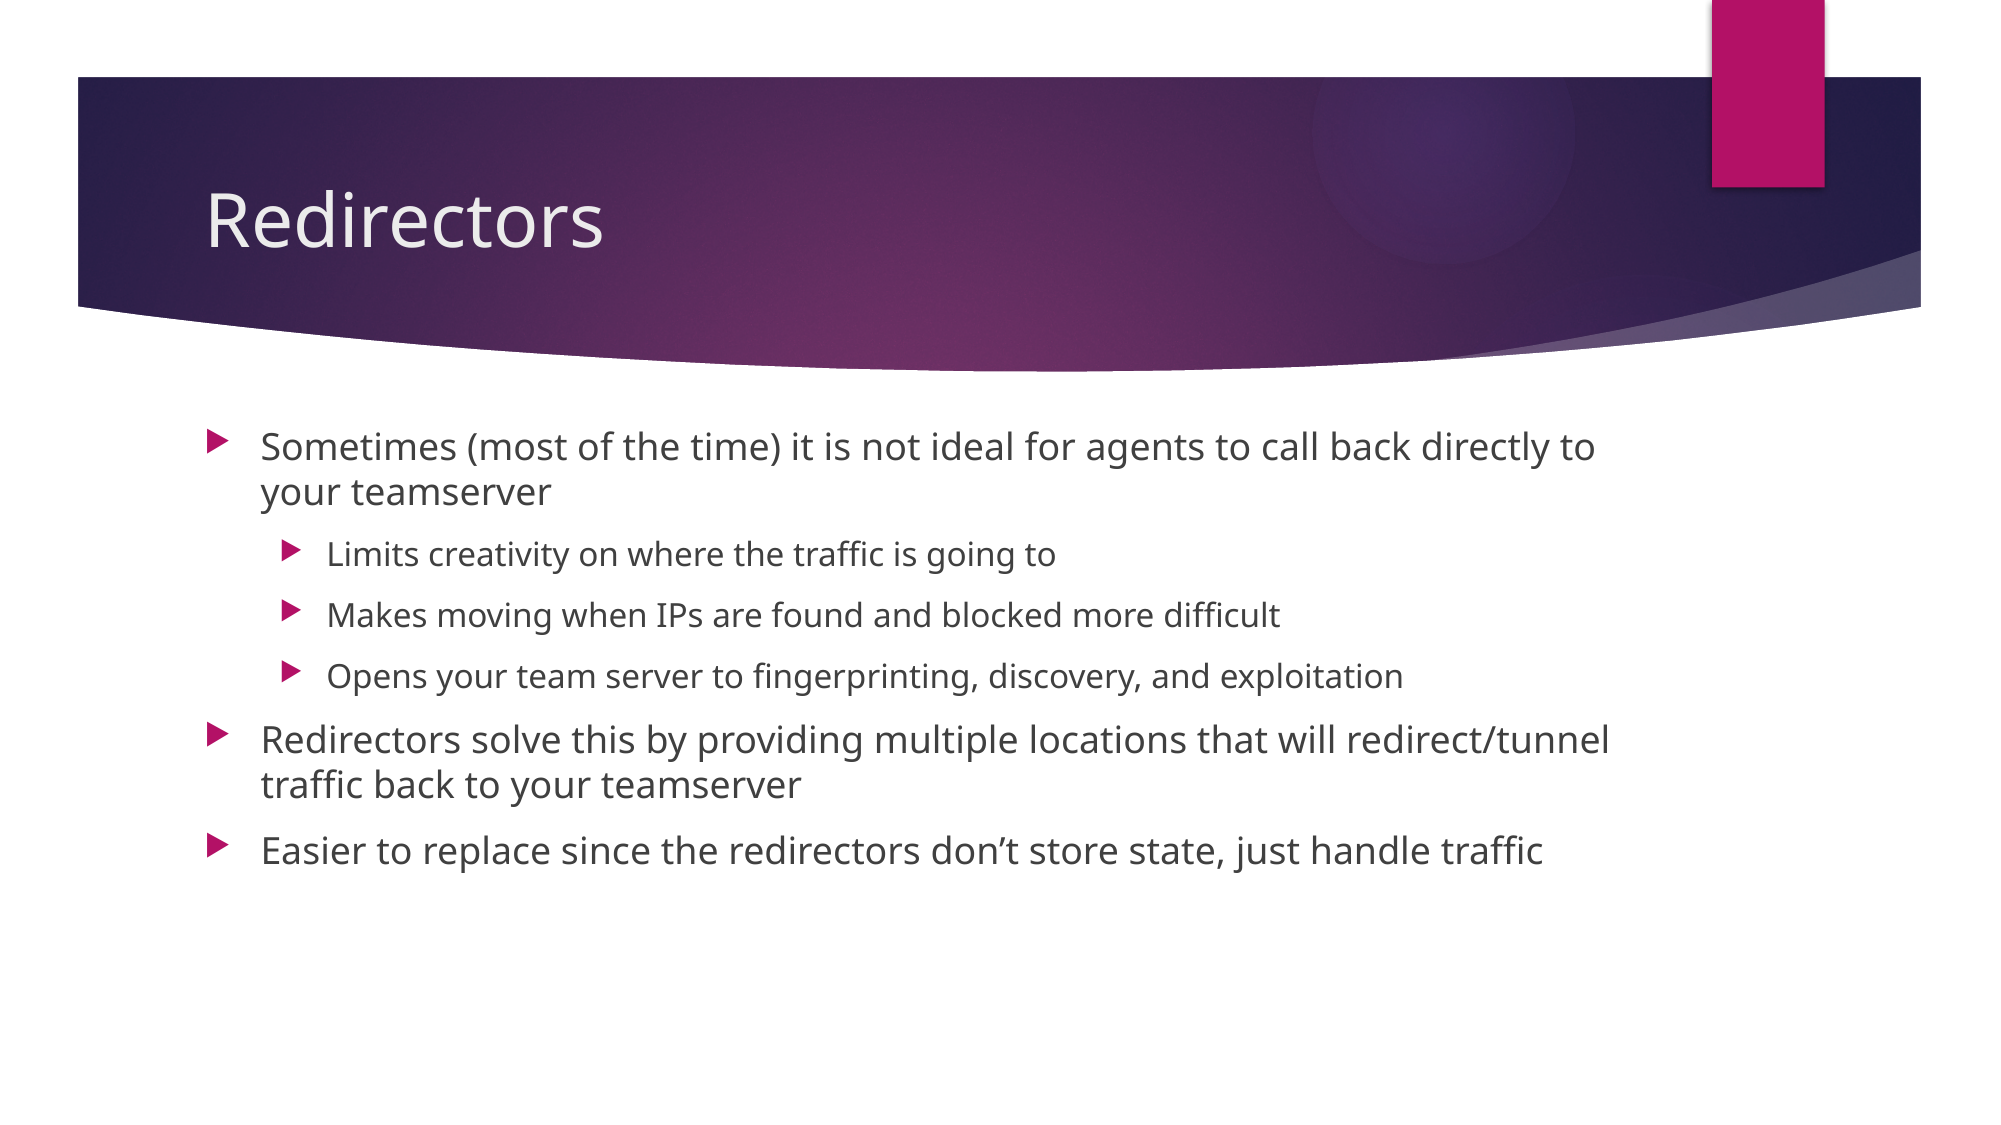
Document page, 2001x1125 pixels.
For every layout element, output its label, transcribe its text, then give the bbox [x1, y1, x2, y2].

picture [79, 78, 1920, 371]
title Redirectors [189, 159, 1627, 276]
title Now what? [1467, 300, 1788, 358]
list Sometimes (most of the time) it is not ideal for agents to call back directly to your teamserver Limits creativity on where the traffic is going to Makes moving when IPs are found and blocked more difficult Opens your team server to fingerprinting, discovery, and exploitation Redirectors solve this by providing multiple locations that will redirect/tunnel traffic back to your teamserver Easier to replace since the redirectors don’t store state, just handle traffic [189, 415, 1638, 976]
